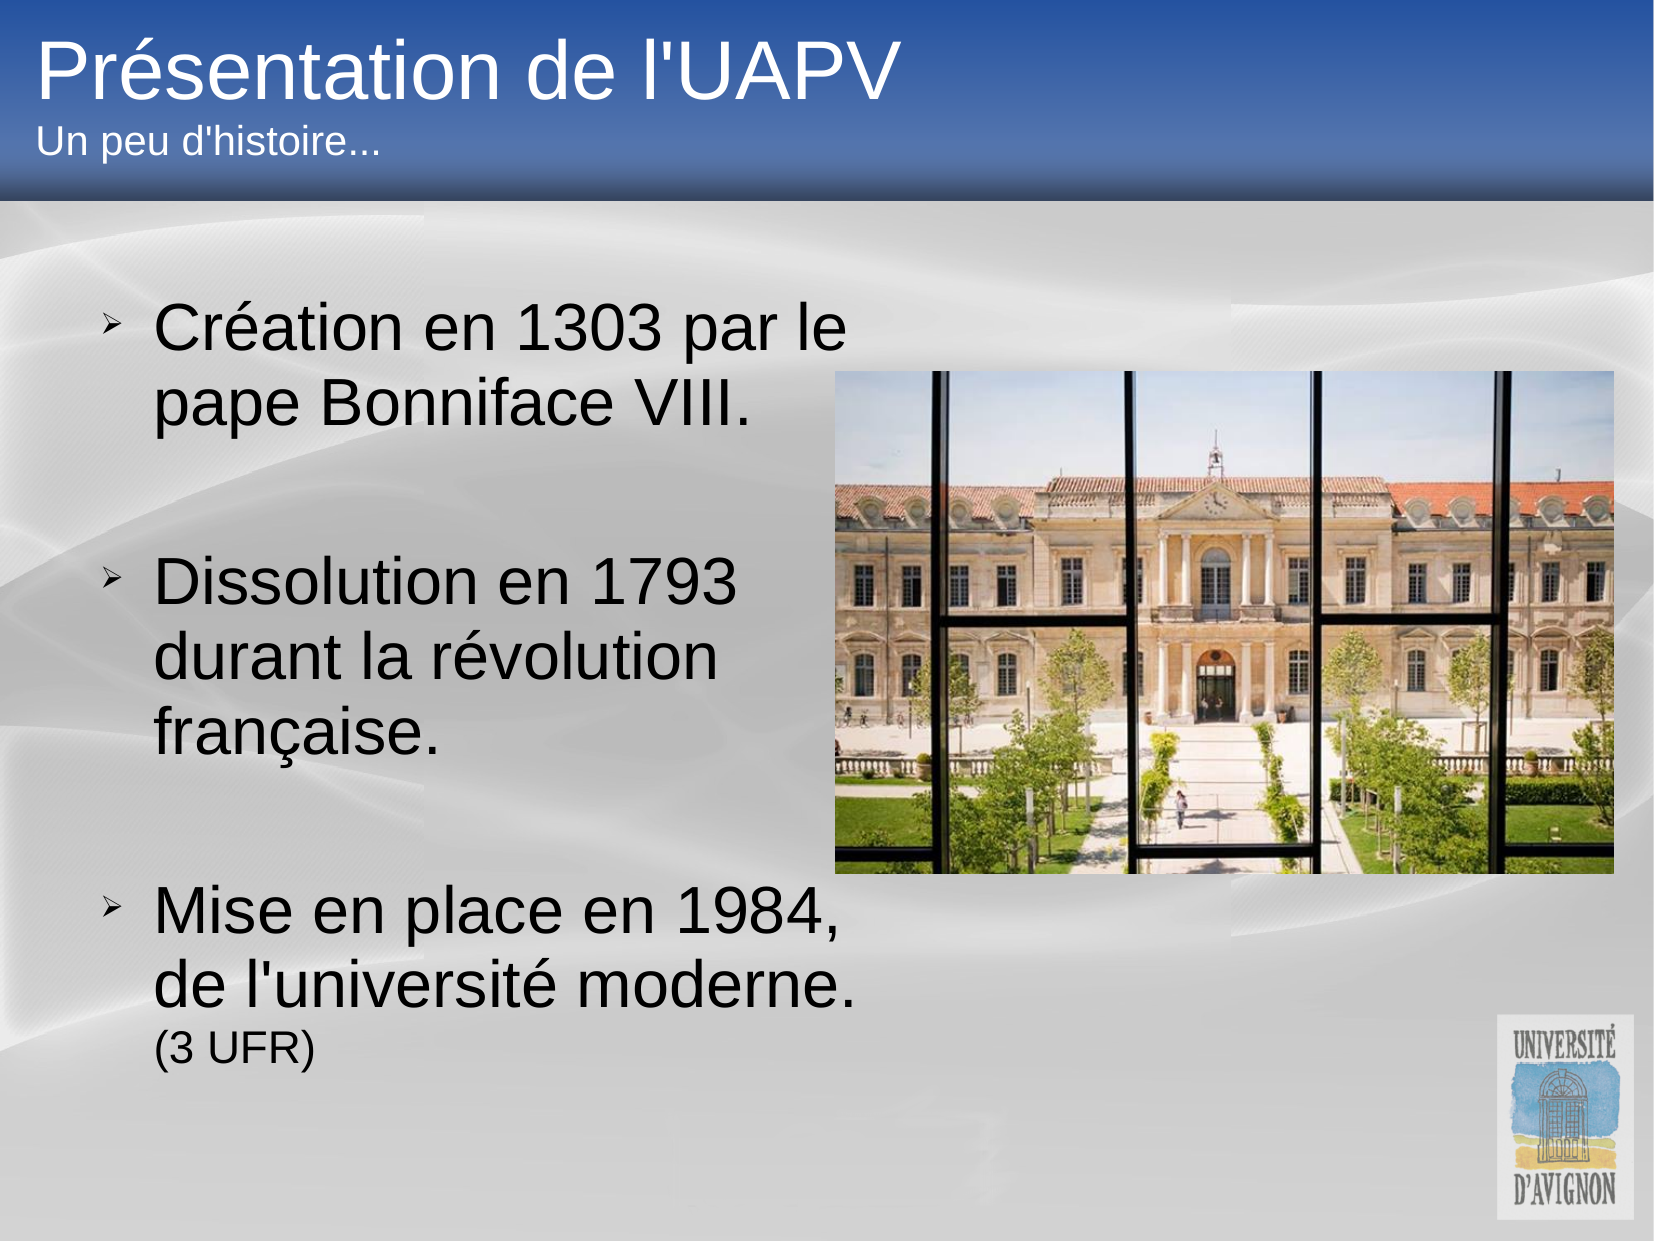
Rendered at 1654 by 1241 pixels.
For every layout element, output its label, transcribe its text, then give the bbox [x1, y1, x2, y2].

list Création en 1303 par le pape Bonniface VIII. Dissolution en 1793 durant la révolution française. Mise en place en 1984, de l'université moderne. (3 UFR) [82, 290, 875, 1109]
picture [0, 0, 1654, 1241]
title Présentation de l'UAPV Un peu d'histoire... [35, 0, 1498, 213]
